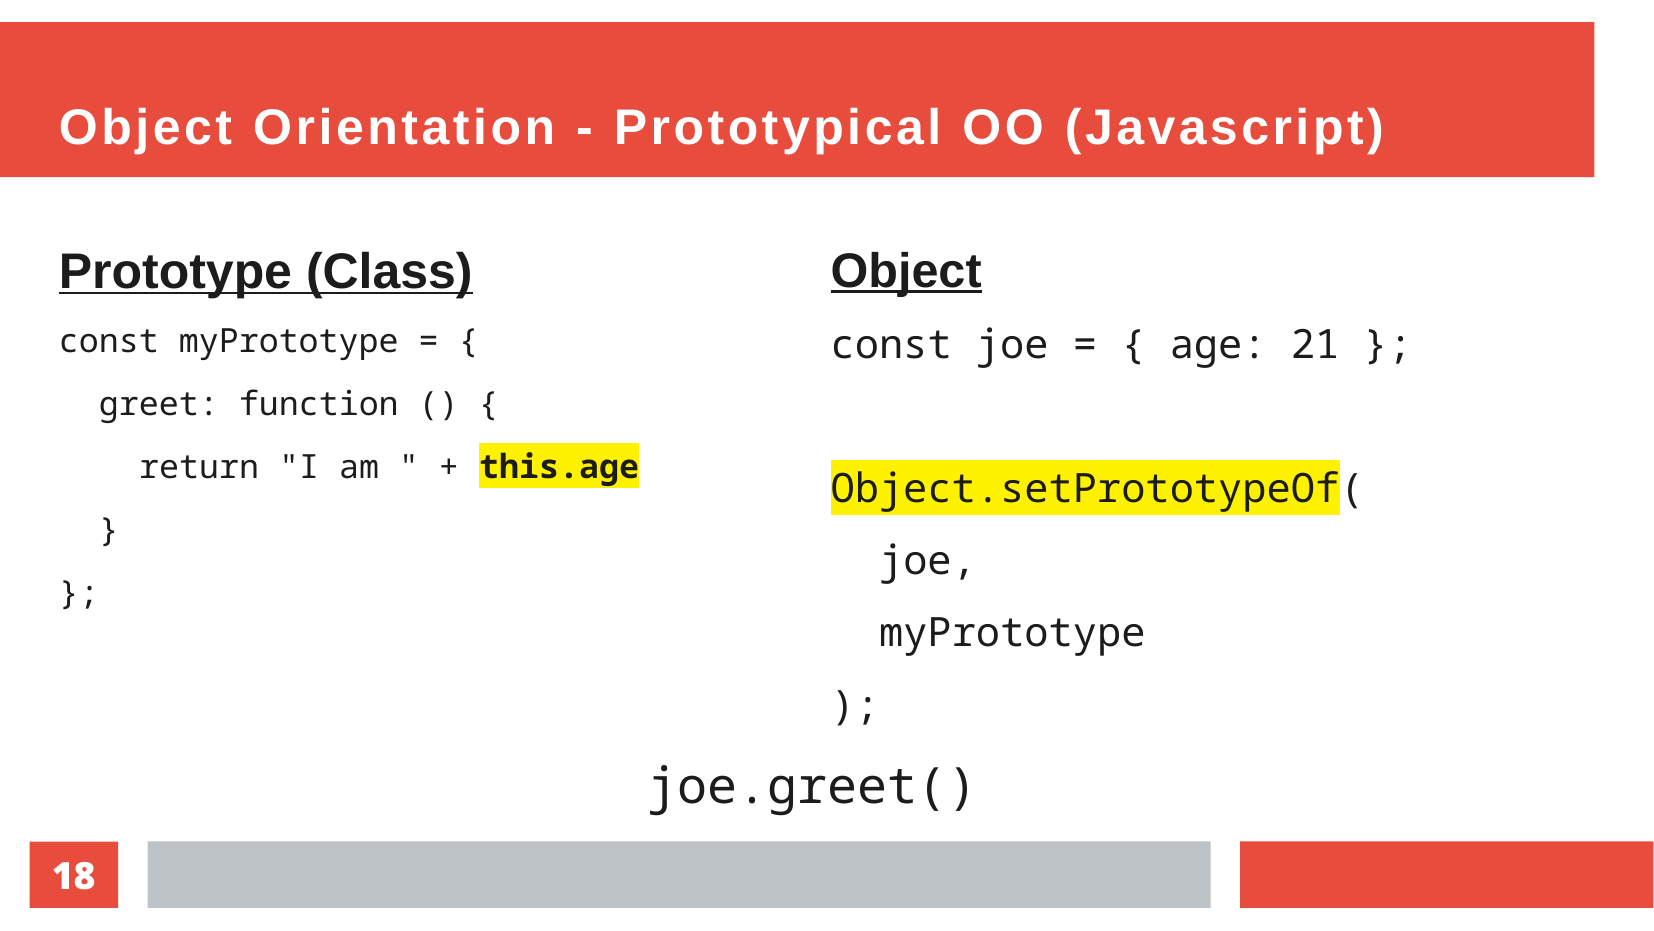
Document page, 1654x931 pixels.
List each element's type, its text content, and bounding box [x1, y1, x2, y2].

list Object const joe = { age: 21 }; Object.setPrototypeOf( joe, myPrototype ); [830, 243, 1566, 736]
list joe.greet() [59, 750, 1565, 819]
title Object Orientation - Prototypical OO (Javascript) [59, 44, 1595, 156]
list Prototype (Class) const myPrototype = { greet: function () { return "I am " + this.age } }; [59, 243, 794, 736]
